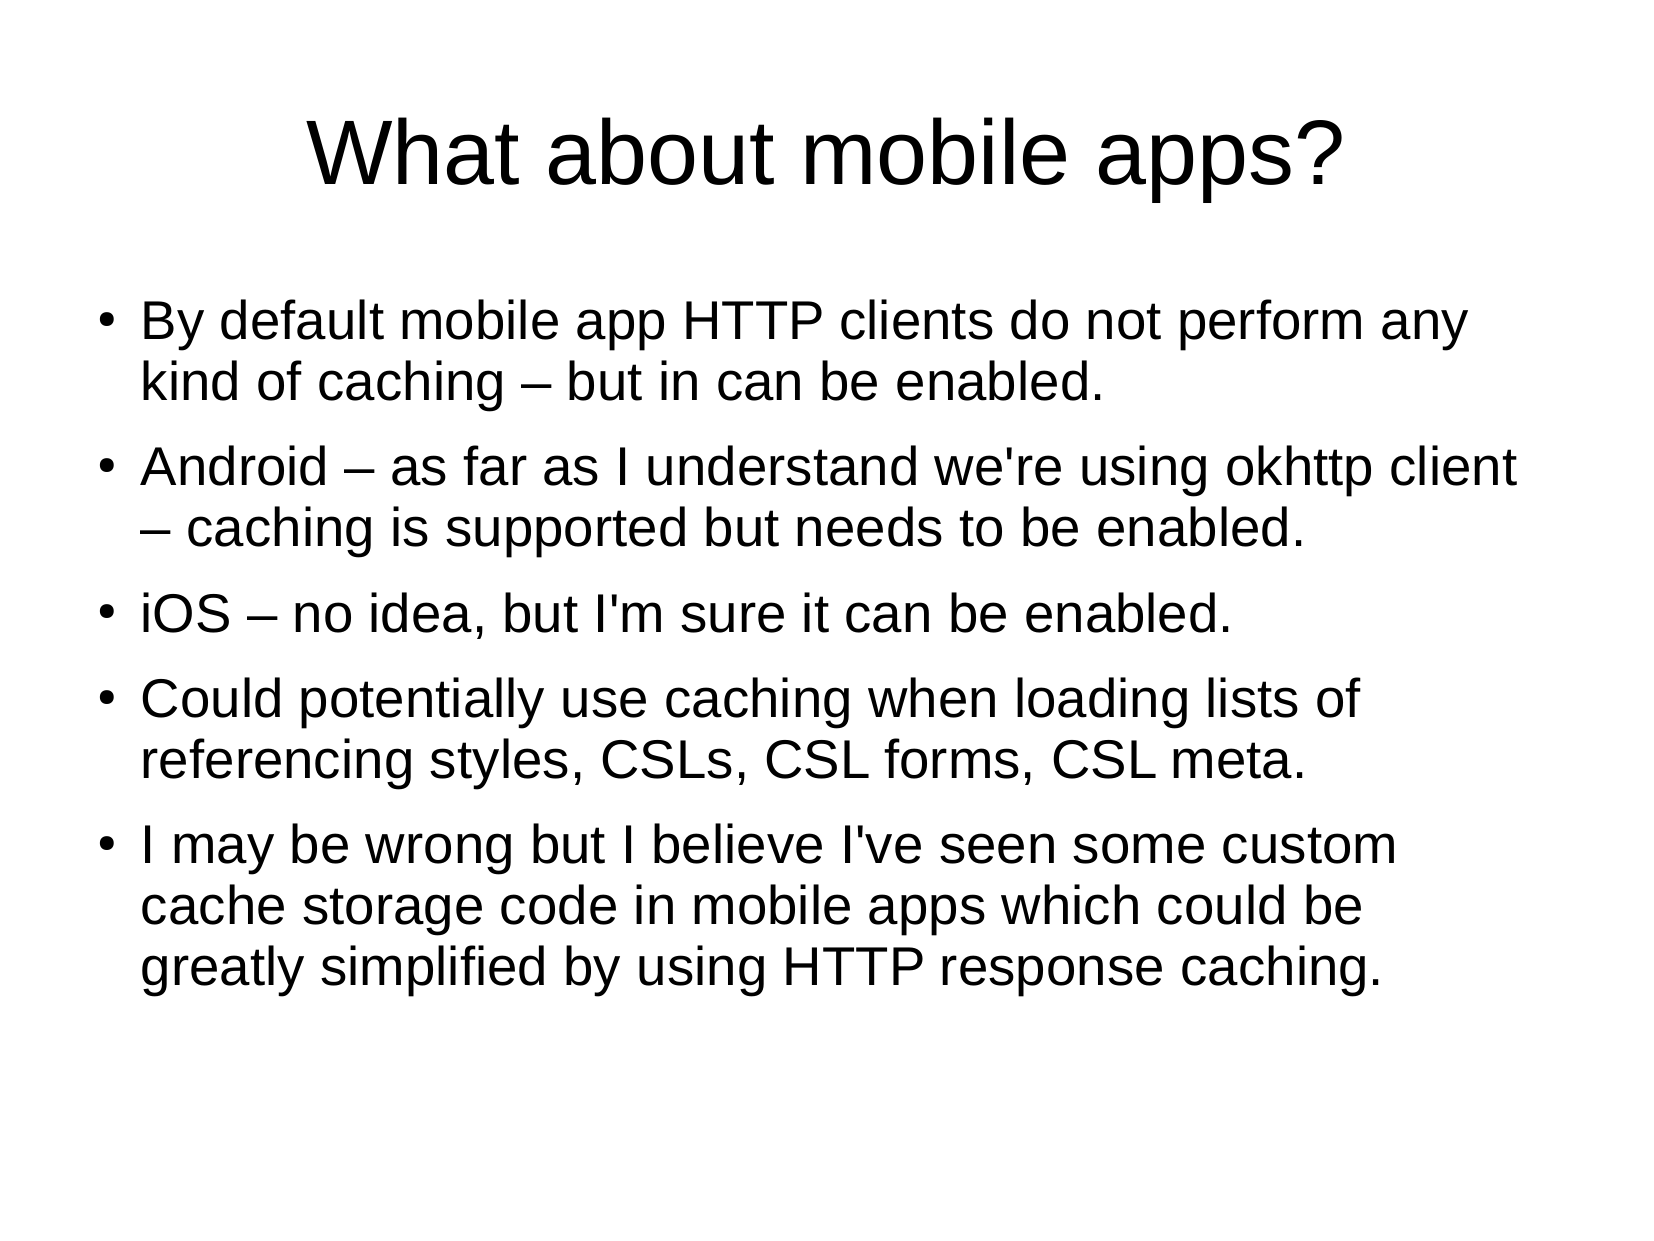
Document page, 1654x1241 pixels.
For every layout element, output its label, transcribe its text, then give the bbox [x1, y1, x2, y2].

list By default mobile app HTTP clients do not perform any kind of caching – but in can be enabled. Android – as far as I understand we're using okhttp client – caching is supported but needs to be enabled. iOS – no idea, but I'm sure it can be enabled. Could potentially use caching when loading lists of referencing styles, CSLs, CSL forms, CSL meta. I may be wrong but I believe I've seen some custom cache storage code in mobile apps which could be greatly simplified by using HTTP response caching. [82, 290, 1538, 1010]
title What about mobile apps? [82, 49, 1571, 257]
